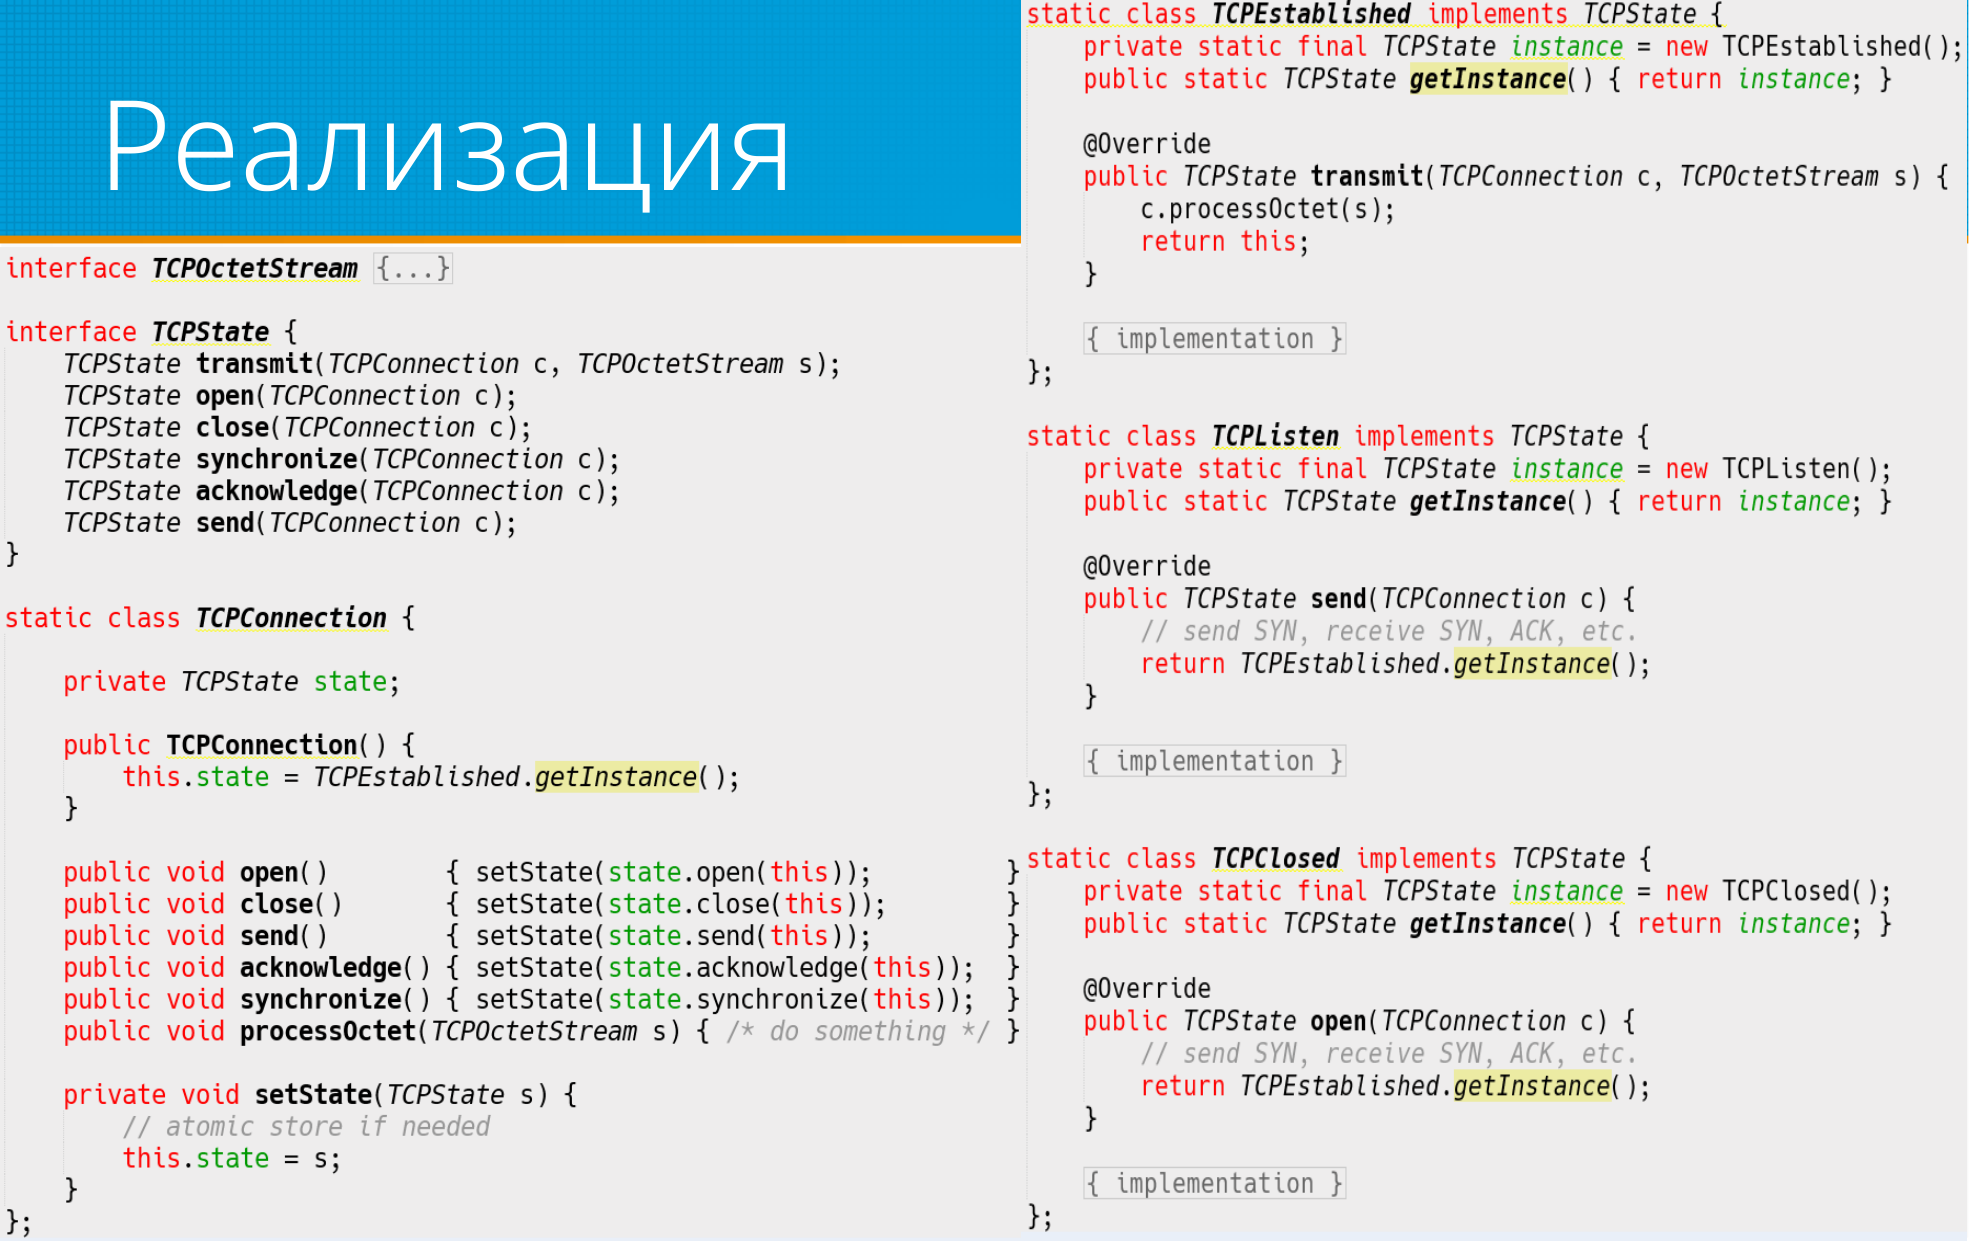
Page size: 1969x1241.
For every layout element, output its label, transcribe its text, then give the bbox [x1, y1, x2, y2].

title Реализация [98, 19, 1021, 227]
picture [0, 0, 1969, 1241]
